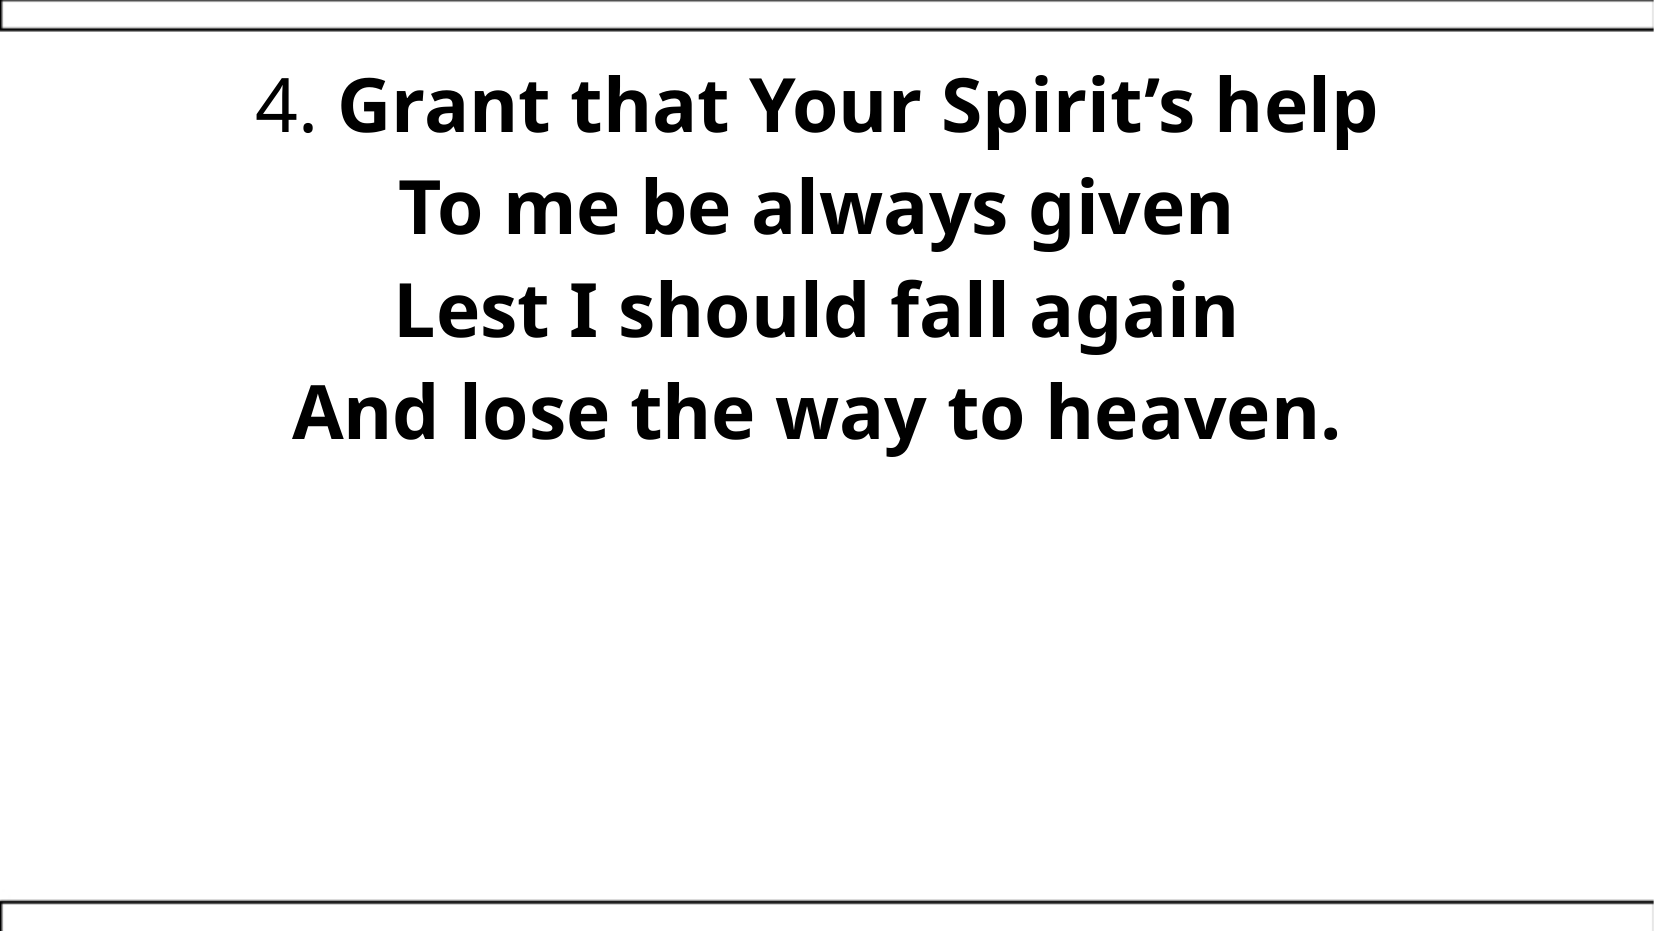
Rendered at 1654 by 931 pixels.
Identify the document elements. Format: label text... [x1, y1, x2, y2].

picture [0, 0, 1654, 931]
text_box 4. Grant that Your Spirit’s help To me be always given Lest I should fall again And lose the way to heaven. [90, 45, 1546, 481]
